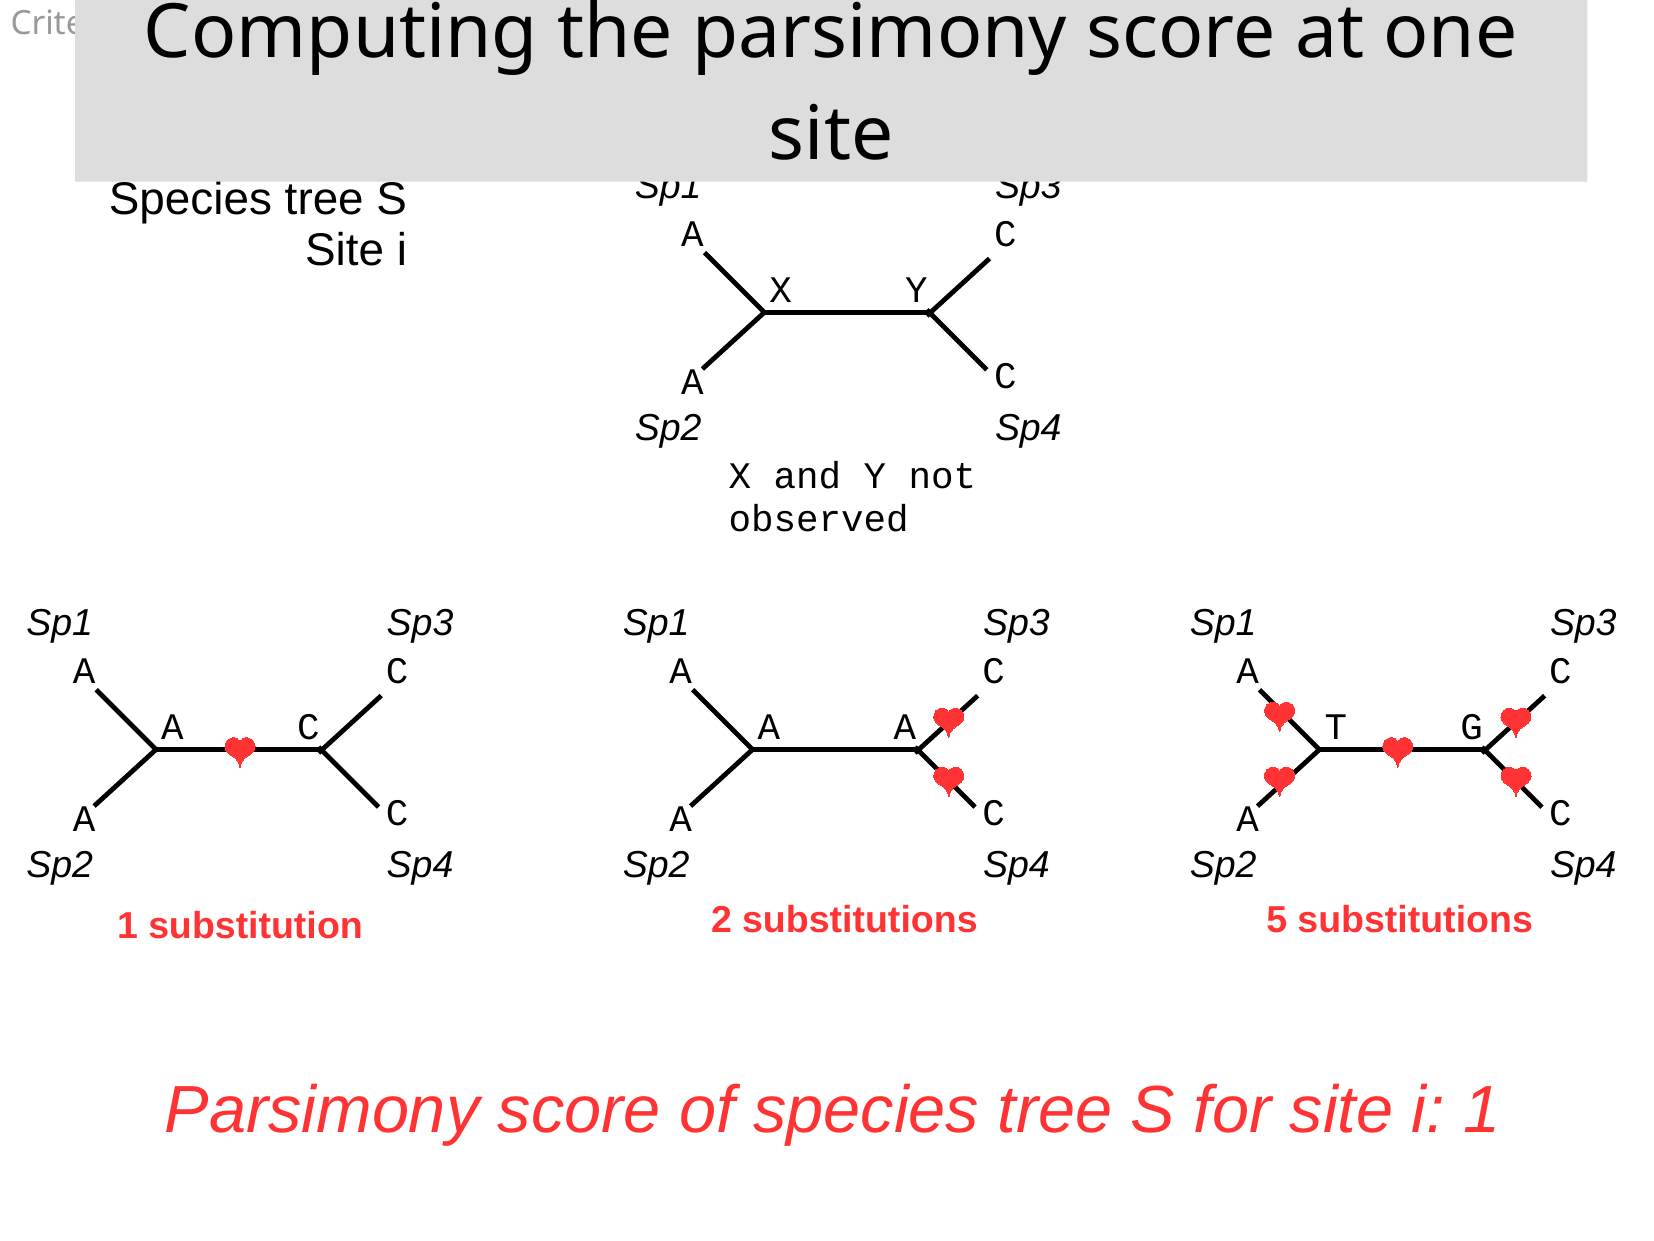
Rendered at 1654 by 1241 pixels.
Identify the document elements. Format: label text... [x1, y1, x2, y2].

text_box 5 substitutions [1251, 891, 1552, 955]
text_box Y [890, 263, 943, 317]
text_box Sp4 [980, 358, 1086, 456]
text_box C [1534, 787, 1625, 840]
text_box A [654, 792, 745, 846]
text_box Species tree S Site i [0, 165, 422, 283]
text_box Sp1 [619, 182, 725, 256]
text_box A [1221, 645, 1312, 698]
text_box A [58, 645, 149, 698]
text_box C [371, 786, 462, 840]
text_box T [1309, 700, 1362, 754]
title Computing the parsimony score at one site [75, 0, 1588, 182]
text_box [933, 708, 964, 738]
text_box Sp3 [980, 182, 1086, 256]
text_box [933, 767, 964, 797]
text_box Sp1 [1175, 594, 1281, 693]
text_box Sp1 [11, 594, 117, 693]
text_box A [146, 700, 199, 754]
text_box Sp3 [968, 594, 1074, 693]
text_box X [754, 263, 807, 317]
text_box C [979, 208, 1070, 261]
text_box Parsimony score of species tree S for site i: 1 [150, 1065, 1561, 1186]
text_box Sp4 [968, 795, 1074, 894]
text_box A [654, 645, 745, 698]
text_box C [967, 645, 1058, 698]
text_box Sp4 [1535, 795, 1641, 894]
text_box C [967, 786, 1058, 840]
text_box [1382, 737, 1413, 768]
text_box 2 substitutions [696, 891, 997, 955]
text_box Sp4 [371, 795, 477, 894]
text_box C [282, 700, 335, 754]
text_box [1500, 708, 1531, 738]
text_box G [1445, 700, 1498, 754]
text_box Sp3 [371, 594, 477, 693]
text_box Criteria: Maximum Parsimony [10, 0, 75, 73]
text_box C [979, 349, 1070, 403]
text_box A [742, 700, 795, 754]
text_box Sp2 [11, 795, 117, 893]
text_box X and Y not observed [713, 450, 1019, 577]
text_box [1501, 767, 1532, 797]
text_box Sp2 [619, 358, 725, 456]
text_box [1264, 767, 1295, 797]
text_box C [1534, 645, 1625, 698]
text_box [1264, 702, 1295, 732]
text_box A [666, 355, 757, 409]
text_box A [666, 208, 757, 261]
text_box A [58, 792, 149, 846]
text_box 1 substitution [102, 897, 388, 958]
text_box A [1221, 792, 1312, 846]
text_box C [371, 645, 462, 698]
text_box [225, 737, 256, 768]
text_box Sp3 [1535, 594, 1641, 693]
text_box Sp1 [608, 594, 714, 693]
text_box Sp2 [1175, 795, 1281, 894]
text_box Sp2 [608, 795, 714, 894]
text_box A [878, 700, 931, 754]
